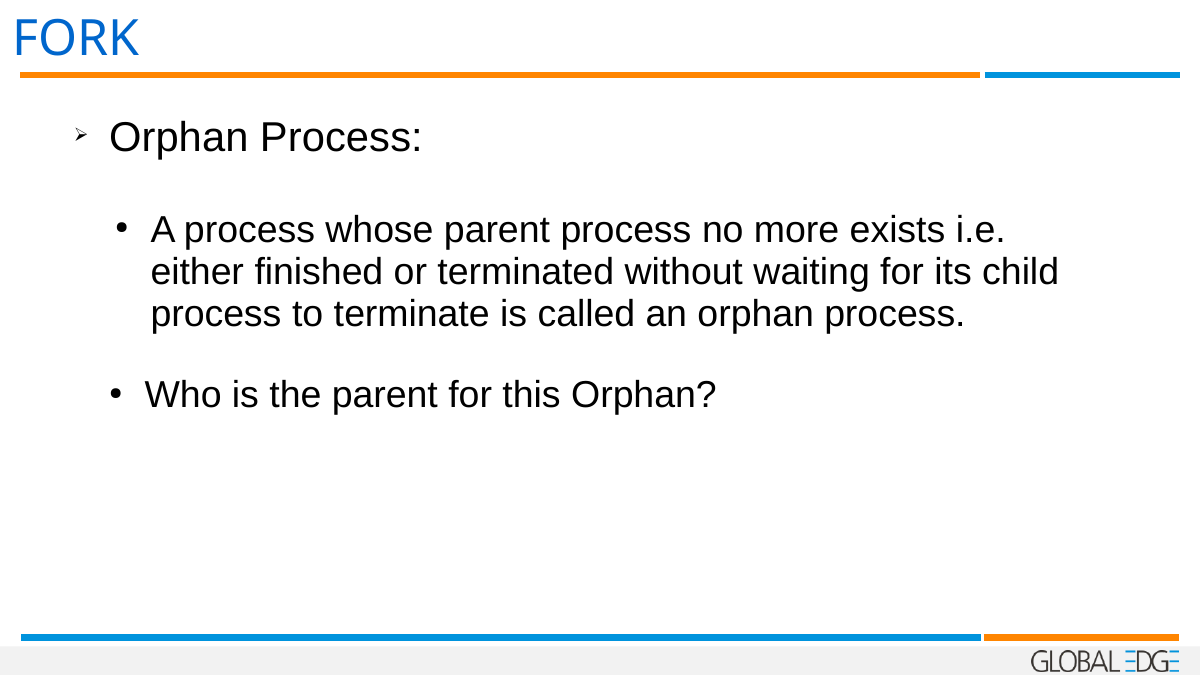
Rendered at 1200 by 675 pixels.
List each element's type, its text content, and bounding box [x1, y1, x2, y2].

text_box Orphan Process: [59, 106, 1063, 169]
title FORK [12, 6, 1088, 66]
picture [1031, 650, 1179, 672]
text_box A process whose parent process no more exists i.e. either finished or terminated without waiting for its child process to terminate is called an orphan process. [100, 200, 1105, 342]
text_box Who is the parent for this Orphan? [94, 366, 1075, 423]
